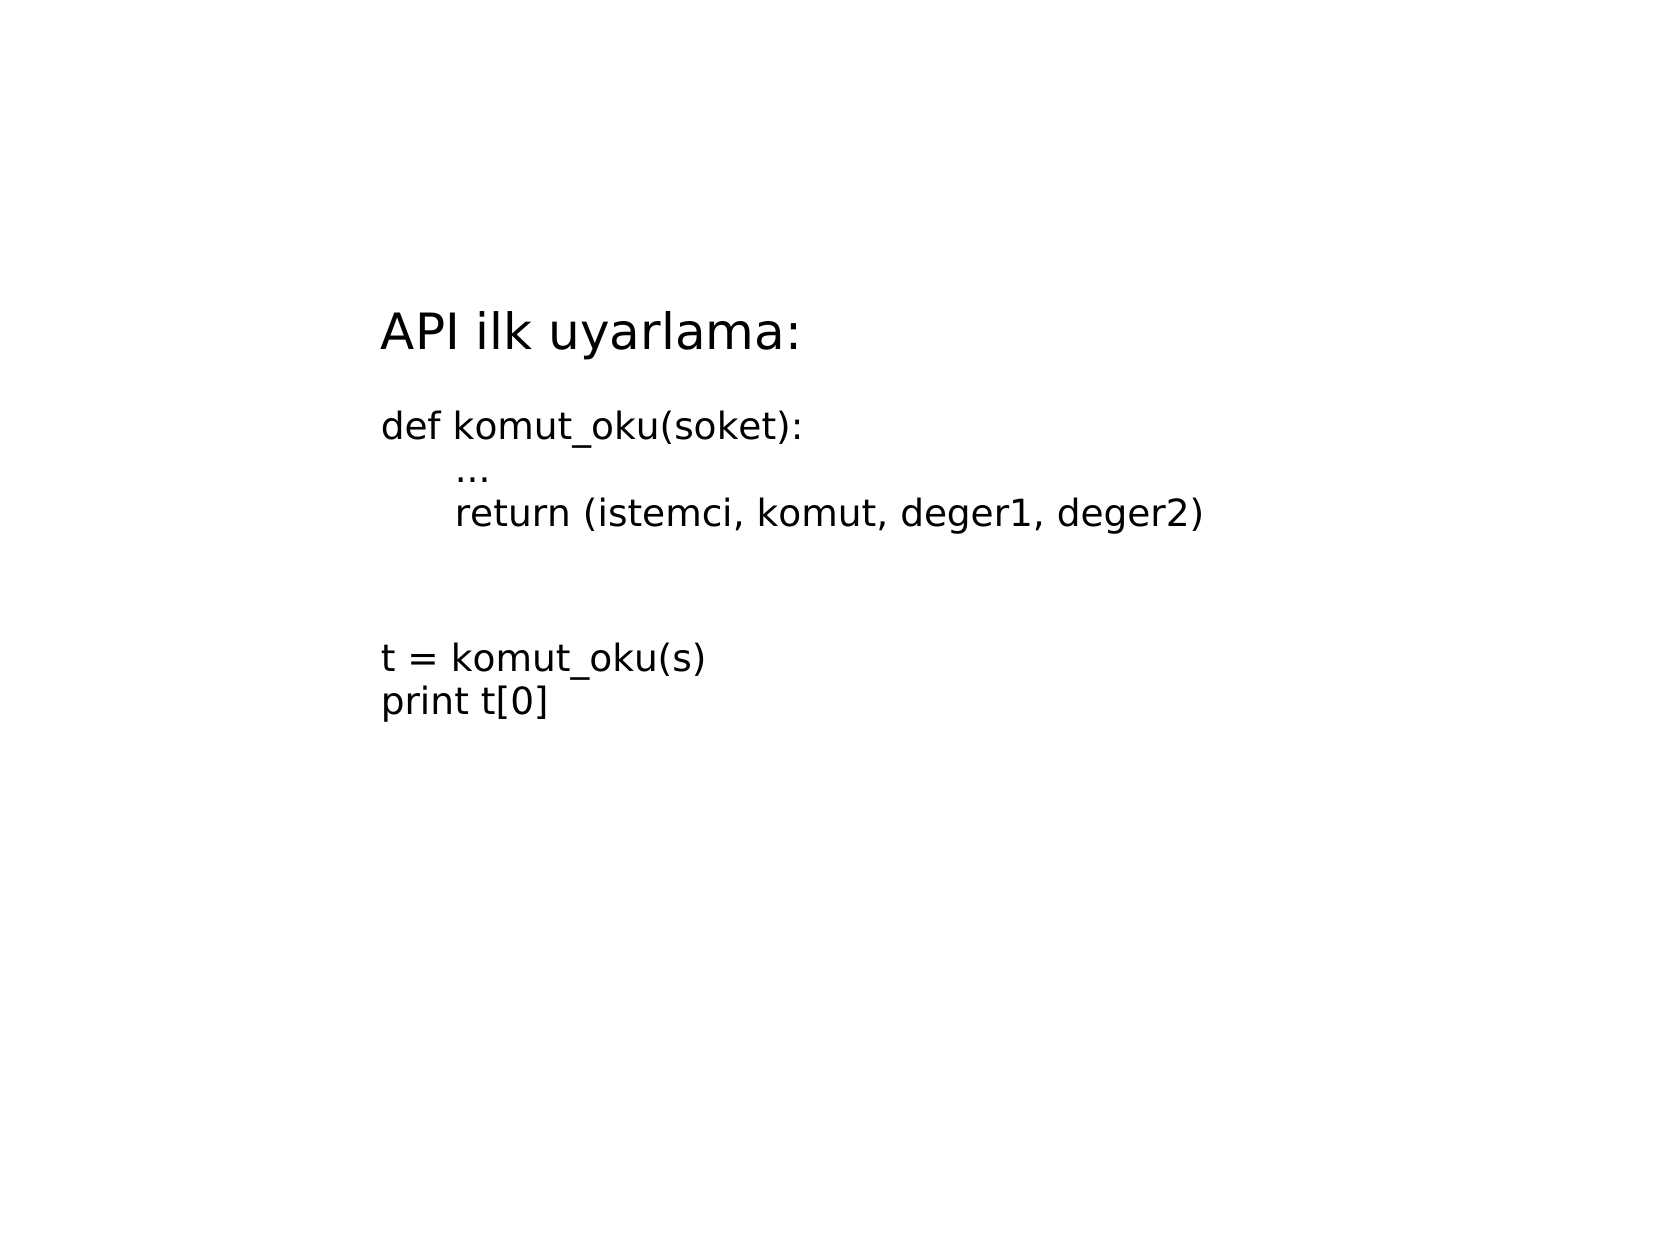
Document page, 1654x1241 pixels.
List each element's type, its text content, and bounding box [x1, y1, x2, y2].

text_box API ilk uyarlama: def komut_oku(soket): ... return (istemci, komut, deger1, deger2) t = komut_oku(s) print t[0] [366, 295, 1220, 732]
